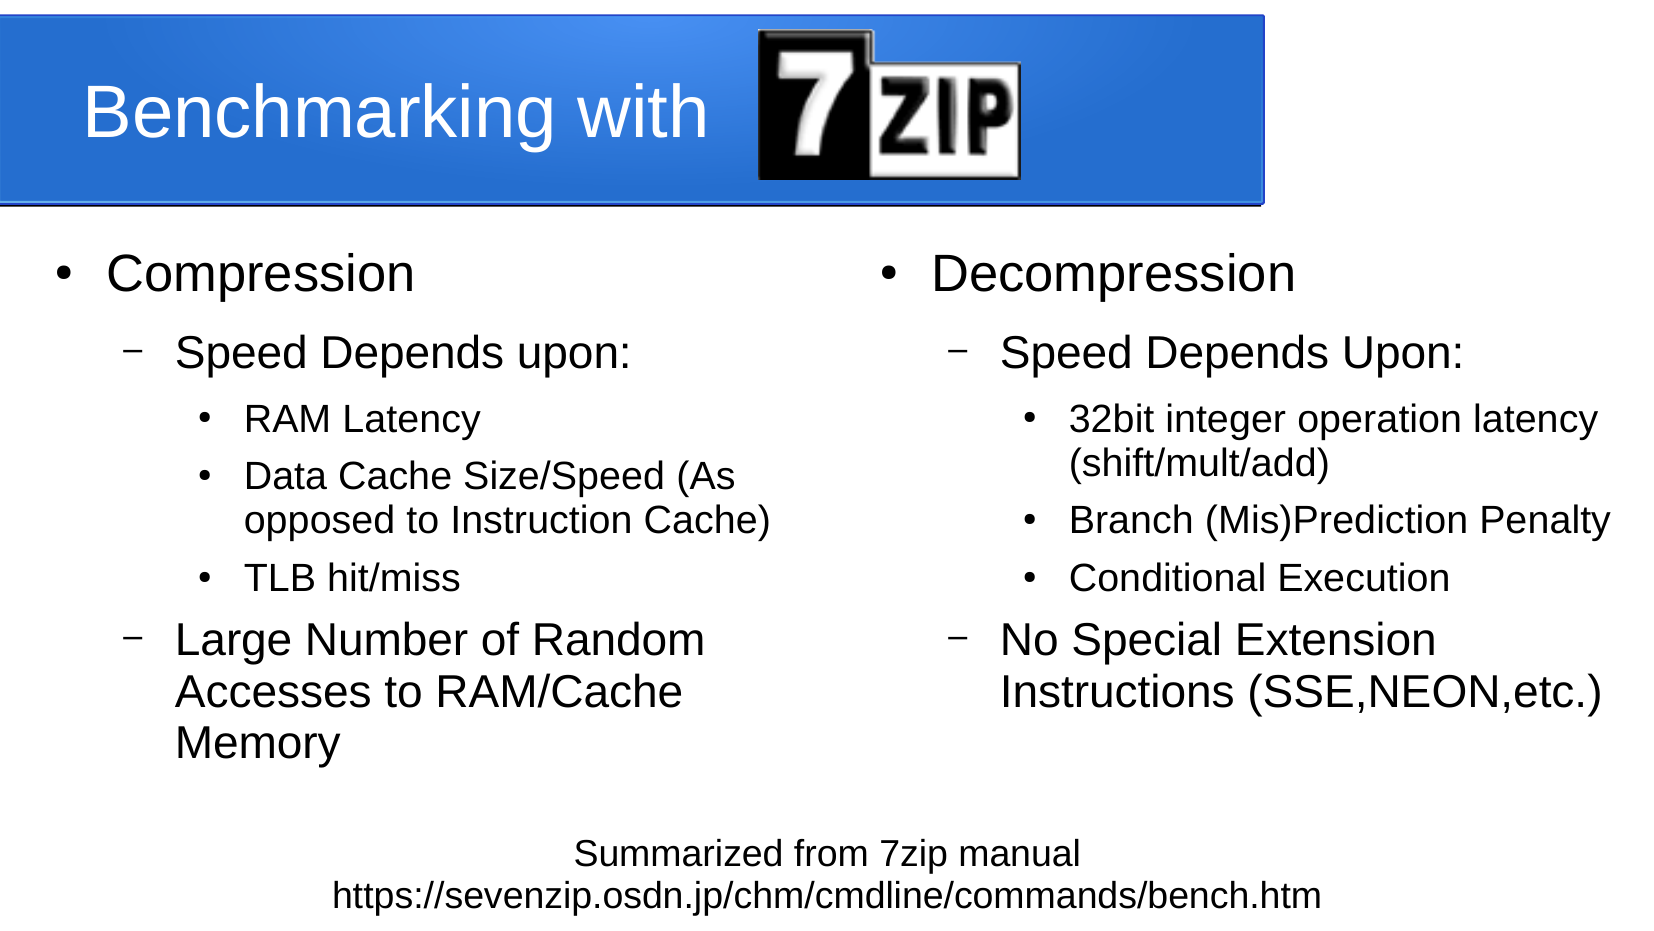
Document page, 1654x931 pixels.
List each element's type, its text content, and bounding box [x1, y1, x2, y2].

title Benchmarking with [82, 35, 1235, 189]
picture [758, 29, 1021, 181]
list Compression Speed Depends upon: RAM Latency Data Cache Size/Speed (As opposed to Instruction Cache) TLB hit/miss Large Number of Random Accesses to RAM/Cache Memory [37, 244, 788, 807]
text_box Summarized from 7zip manual https://sevenzip.osdn.jp/chm/cmdline/commands/bench.htm [306, 825, 1349, 924]
list Decompression Speed Depends Upon: 32bit integer operation latency (shift/mult/add) Branch (Mis)Prediction Penalty Conditional Execution No Special Extension Instructions (SSE,NEON,etc.) [862, 244, 1613, 807]
